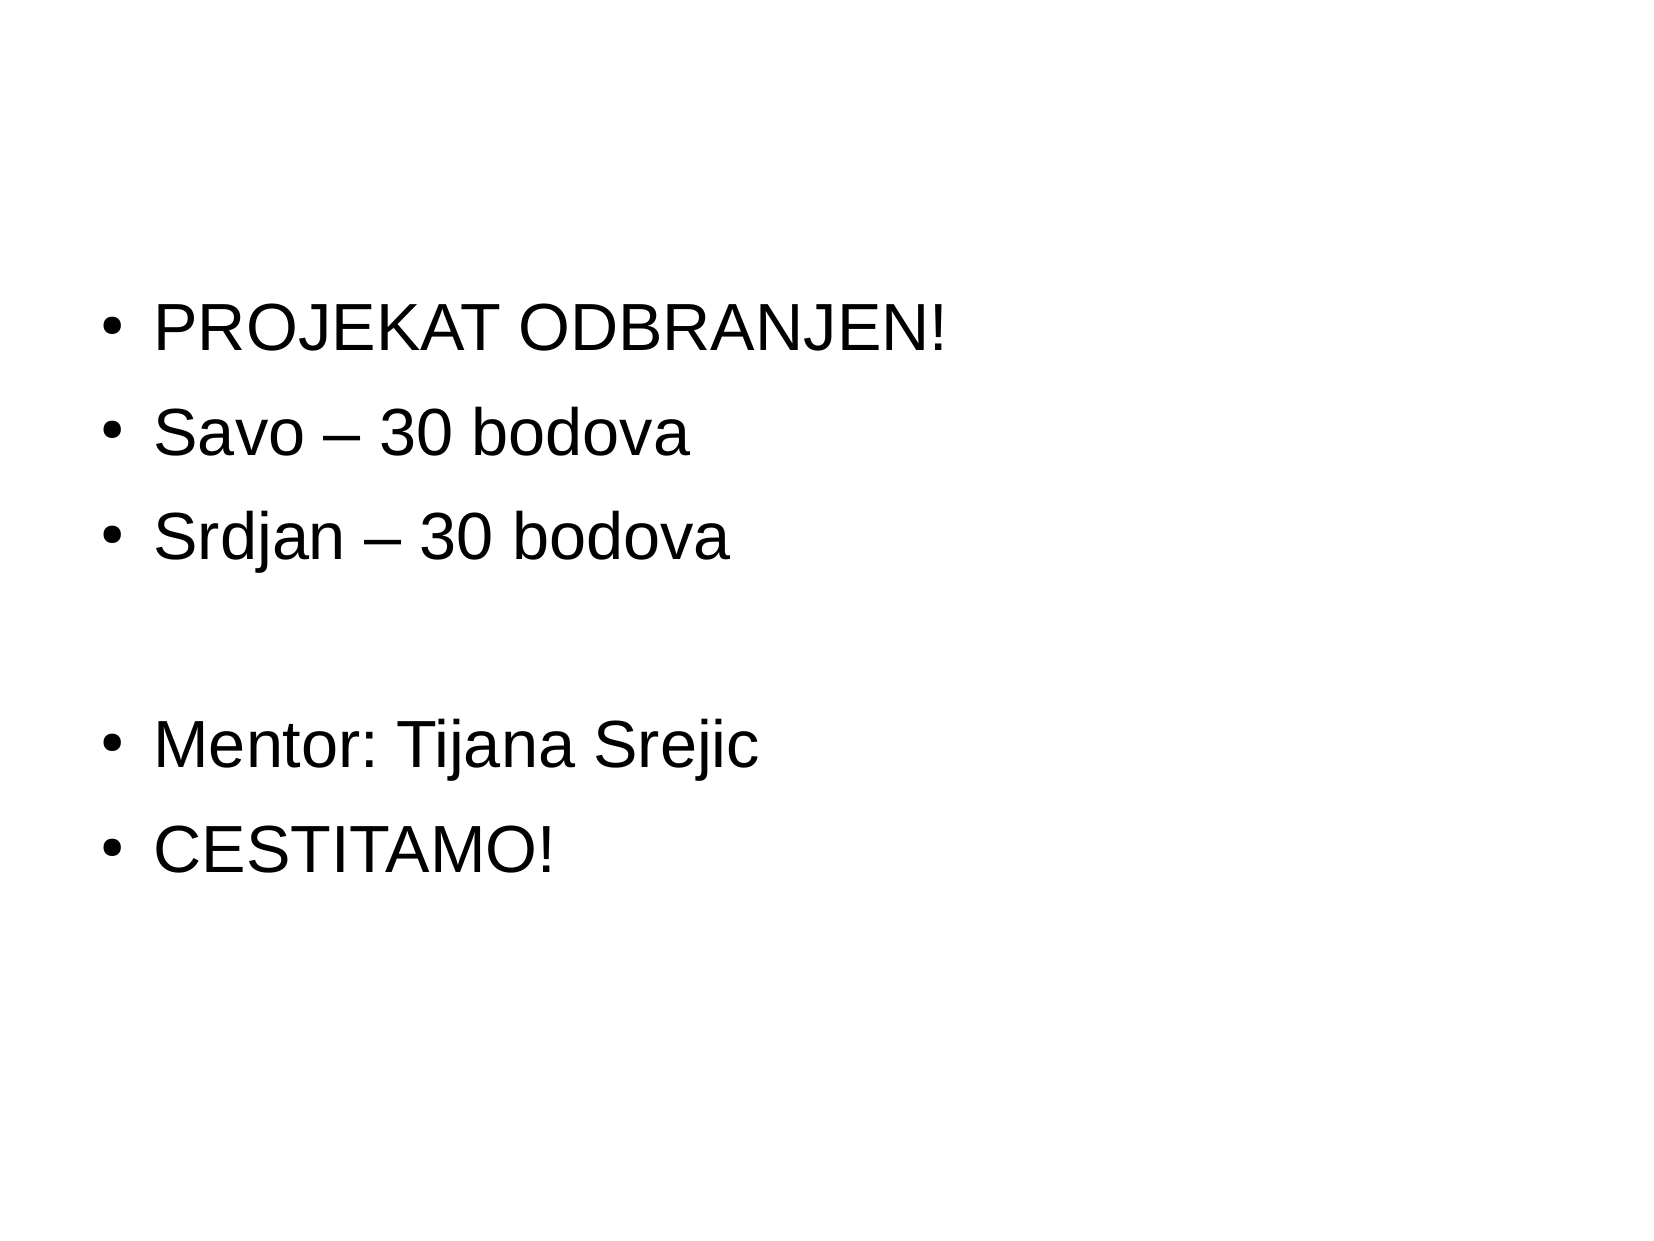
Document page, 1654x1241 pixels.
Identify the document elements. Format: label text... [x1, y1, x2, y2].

list PROJEKAT ODBRANJEN! Savo – 30 bodova Srdjan – 30 bodova Mentor: Tijana Srejic CESTITAMO! [82, 290, 1571, 1010]
